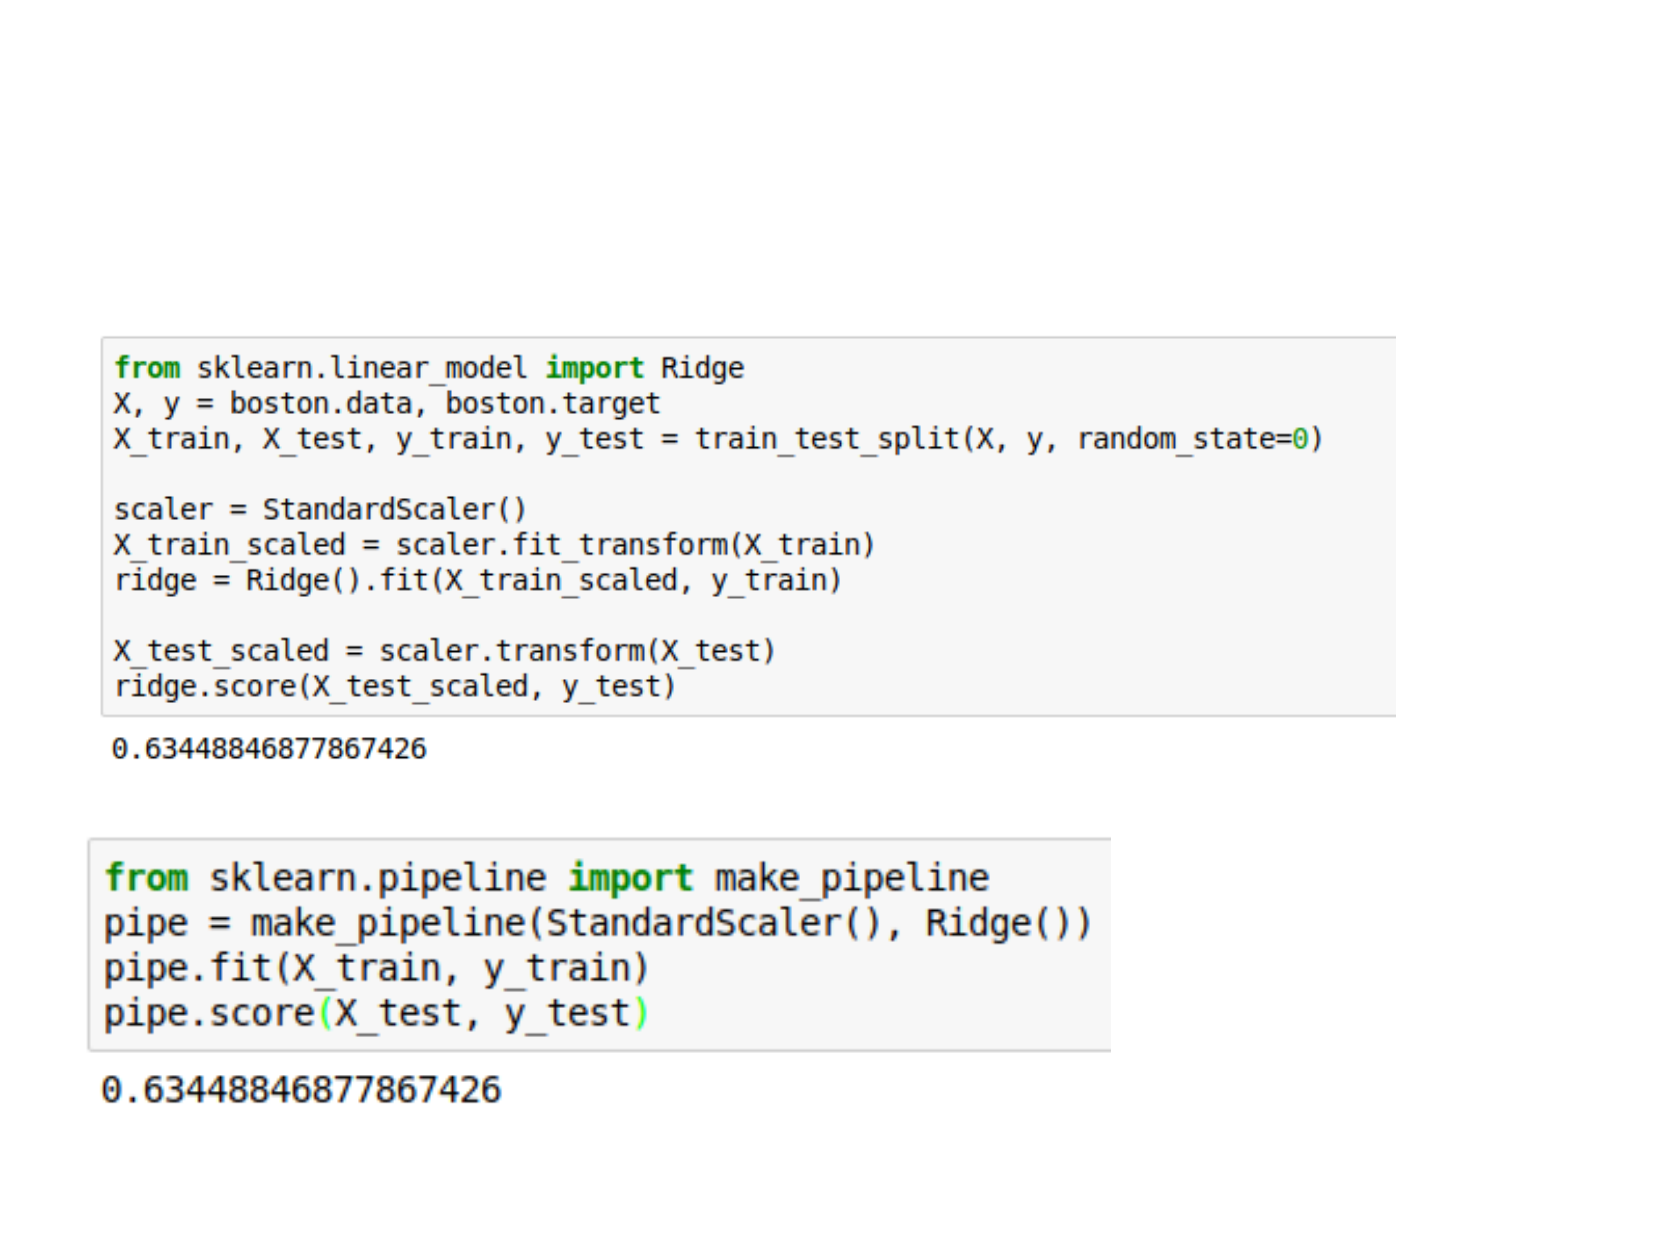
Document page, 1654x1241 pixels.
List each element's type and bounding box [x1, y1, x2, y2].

picture [91, 314, 1396, 782]
picture [75, 820, 1111, 1127]
